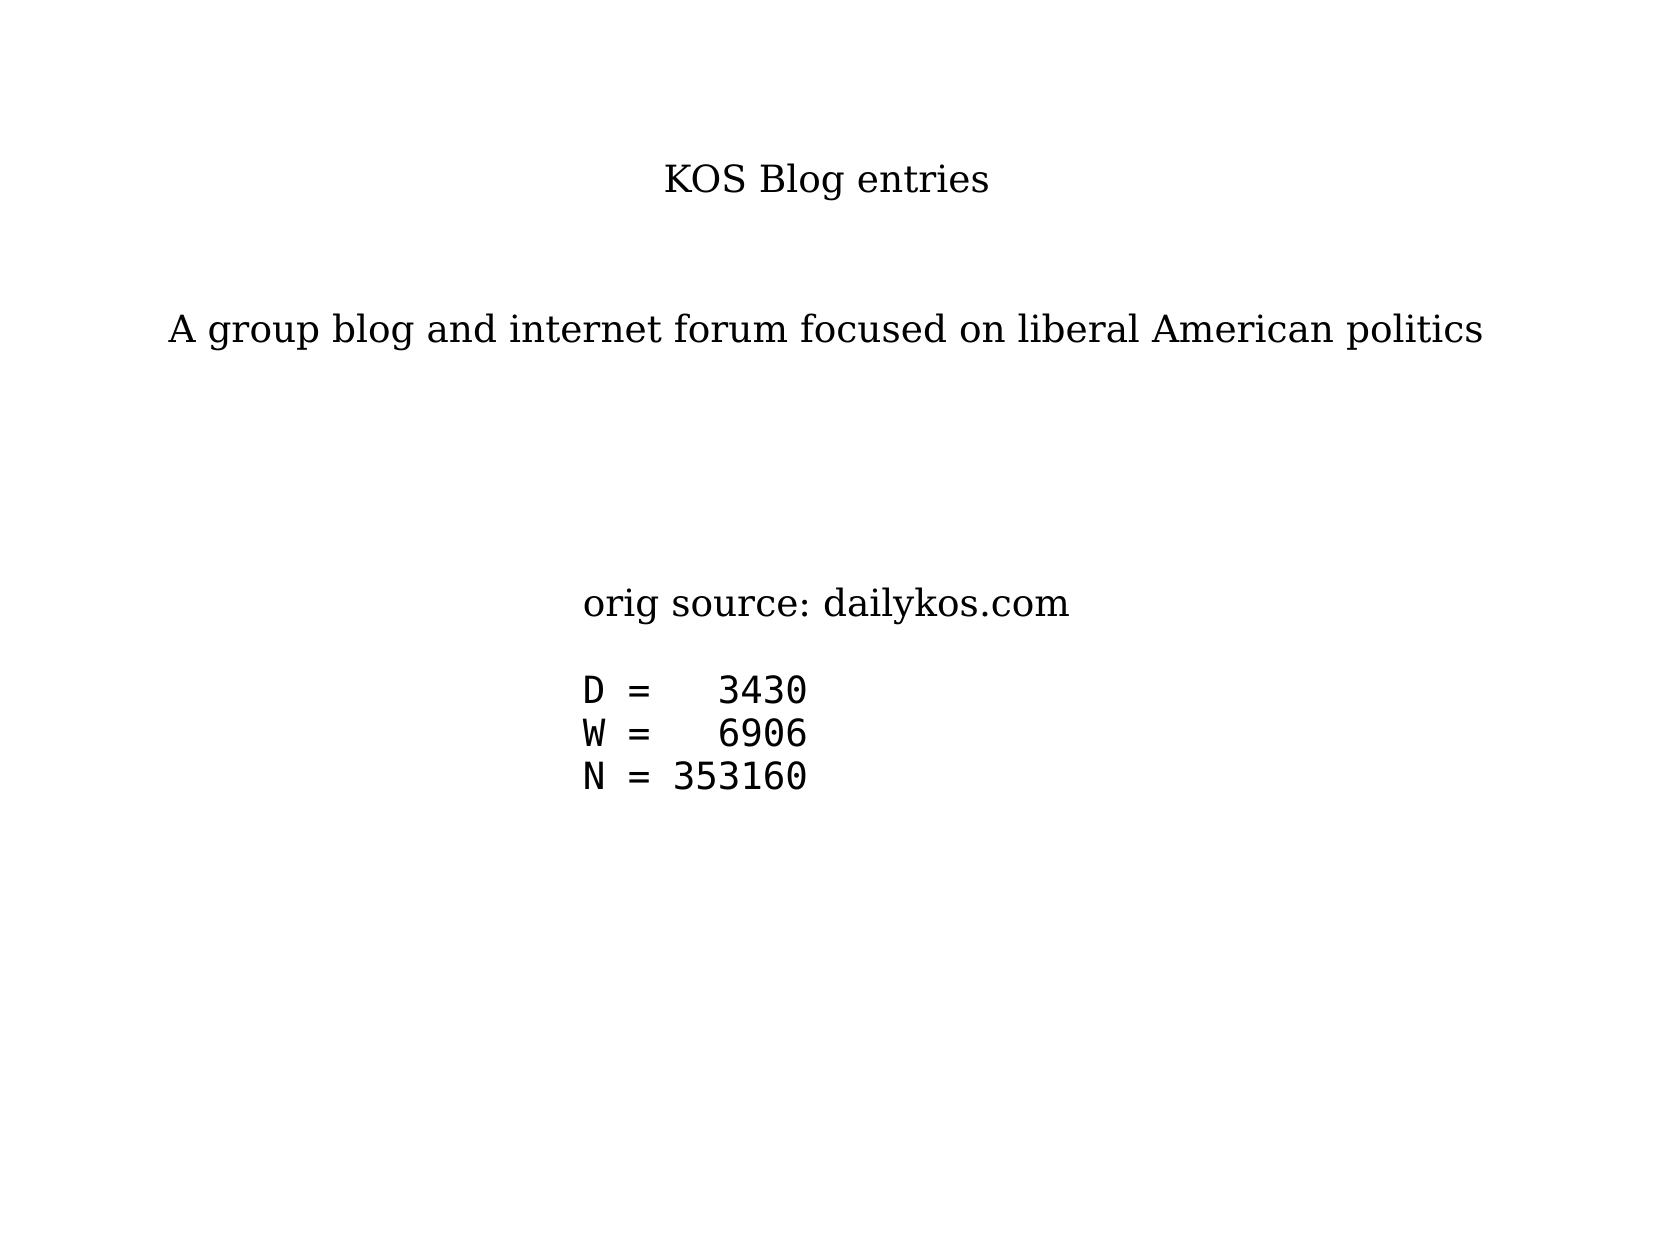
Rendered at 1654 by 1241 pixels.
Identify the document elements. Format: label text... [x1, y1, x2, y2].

text_box KOS Blog entries [648, 150, 1005, 209]
text_box orig source: dailykos.com D = 3430 W = 6906 N = 353160 [568, 573, 1086, 807]
text_box A group blog and internet forum focused on liberal American politics [153, 300, 1500, 359]
